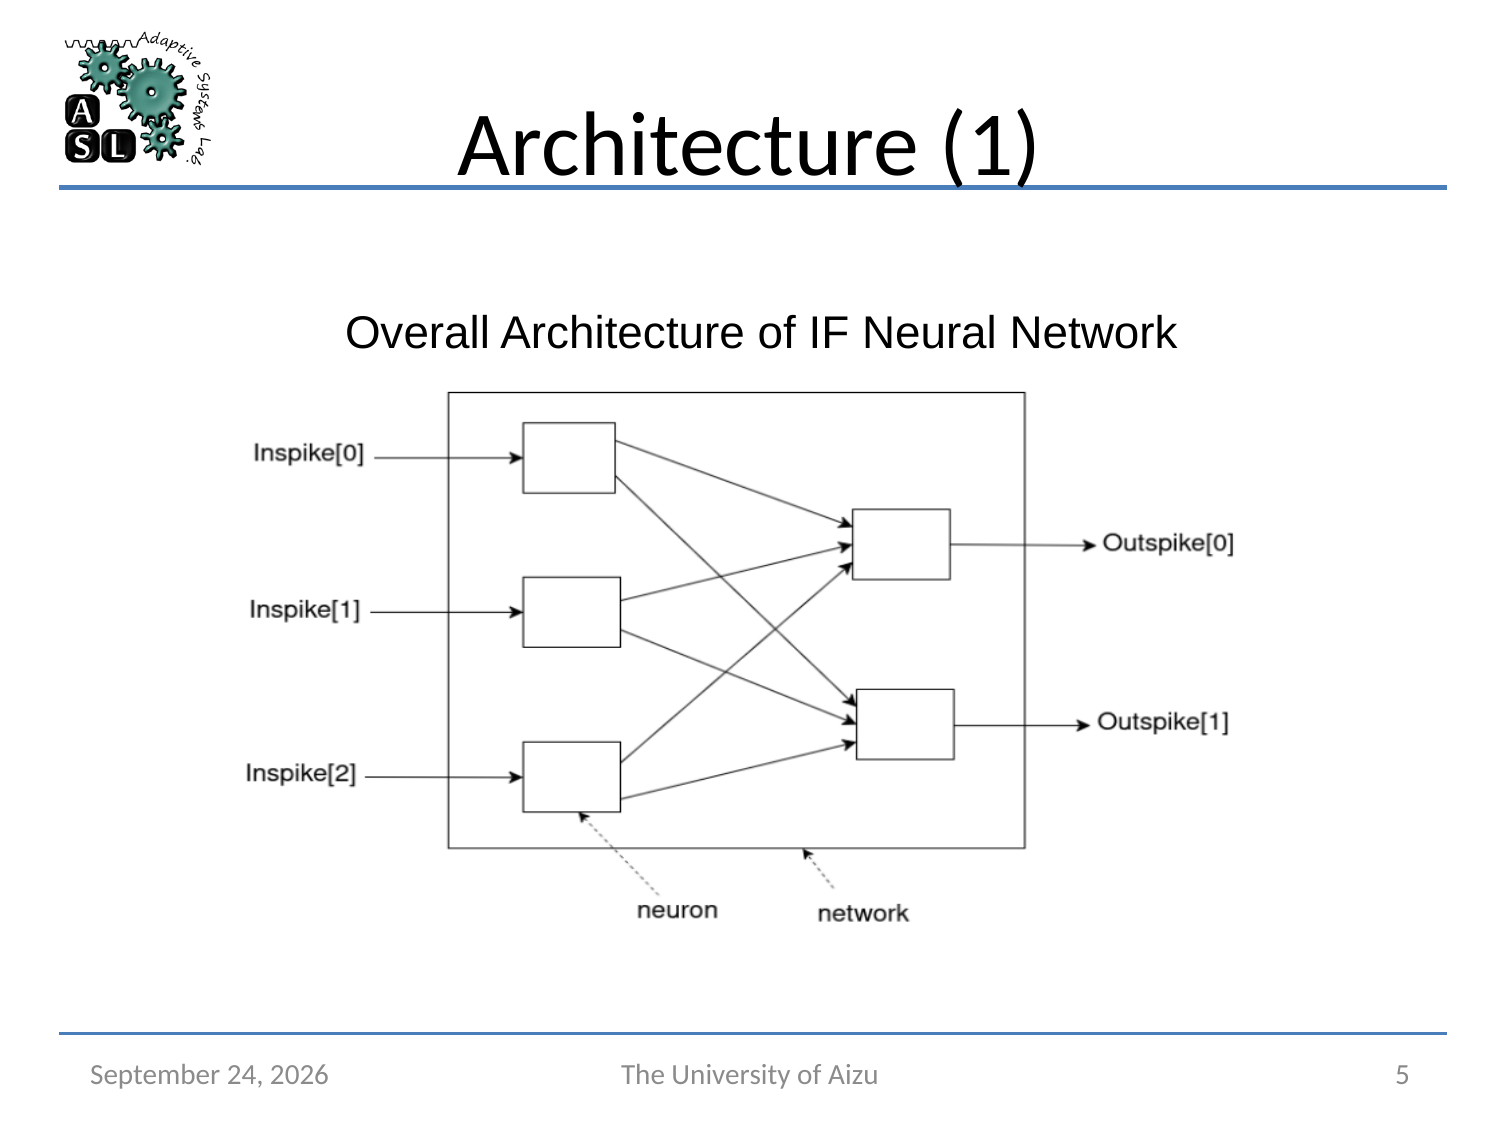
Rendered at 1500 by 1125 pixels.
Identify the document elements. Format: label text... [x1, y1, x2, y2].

text_box Overall Architecture of IF Neural Network [330, 295, 1270, 366]
title Architecture (1) [75, 45, 1425, 233]
slide_number <番号> [1074, 1042, 1425, 1103]
picture [239, 386, 1241, 934]
picture [58, 30, 211, 169]
footer The University of Aizu [512, 1042, 988, 1103]
slide_number May 13, 2025 [75, 1042, 425, 1103]
